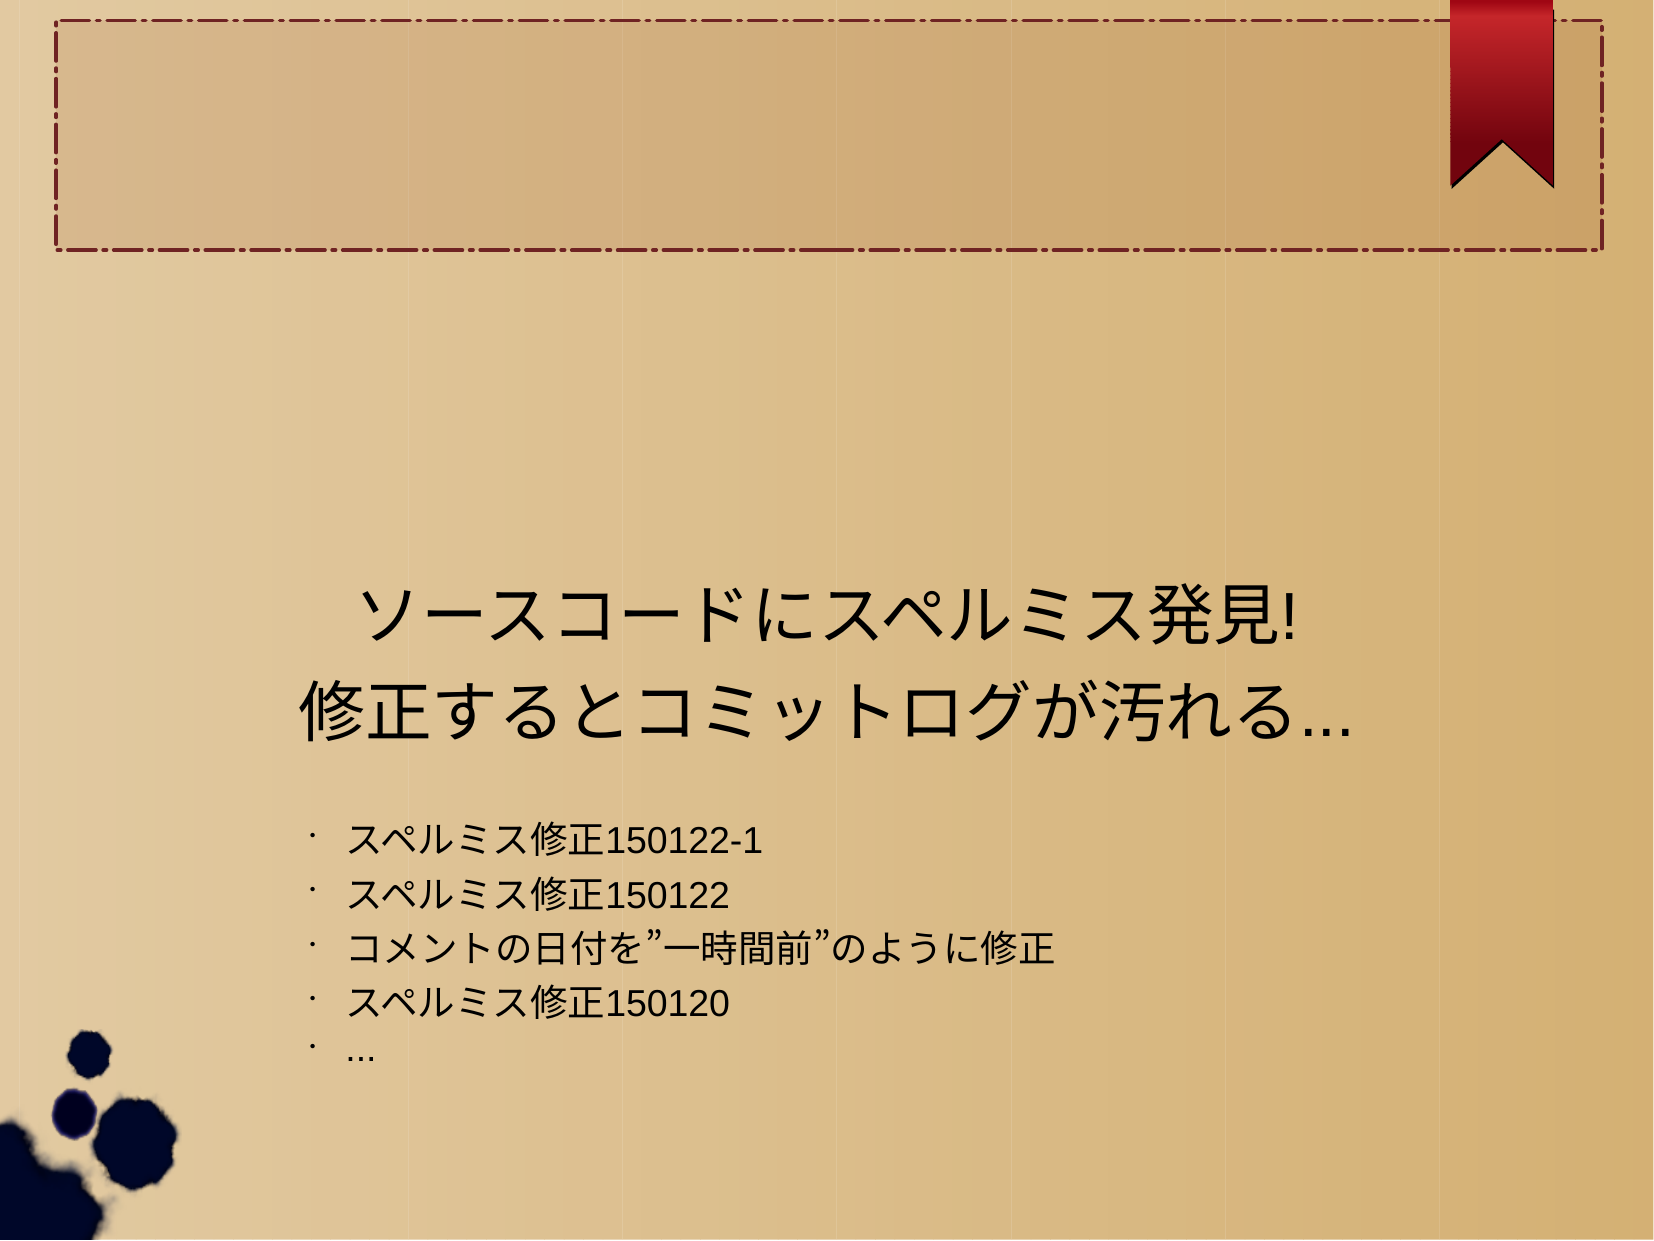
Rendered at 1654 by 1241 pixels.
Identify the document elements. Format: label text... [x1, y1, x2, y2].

text_box スペルミス修正150122-1 スペルミス修正150122 コメントの日付を”一時間前”のように修正 スペルミス修正150120 ... [295, 803, 1406, 1024]
subtitle ソースコードにスペルミス発見! 修正するとコミットログが汚れる... [82, 299, 1571, 1019]
